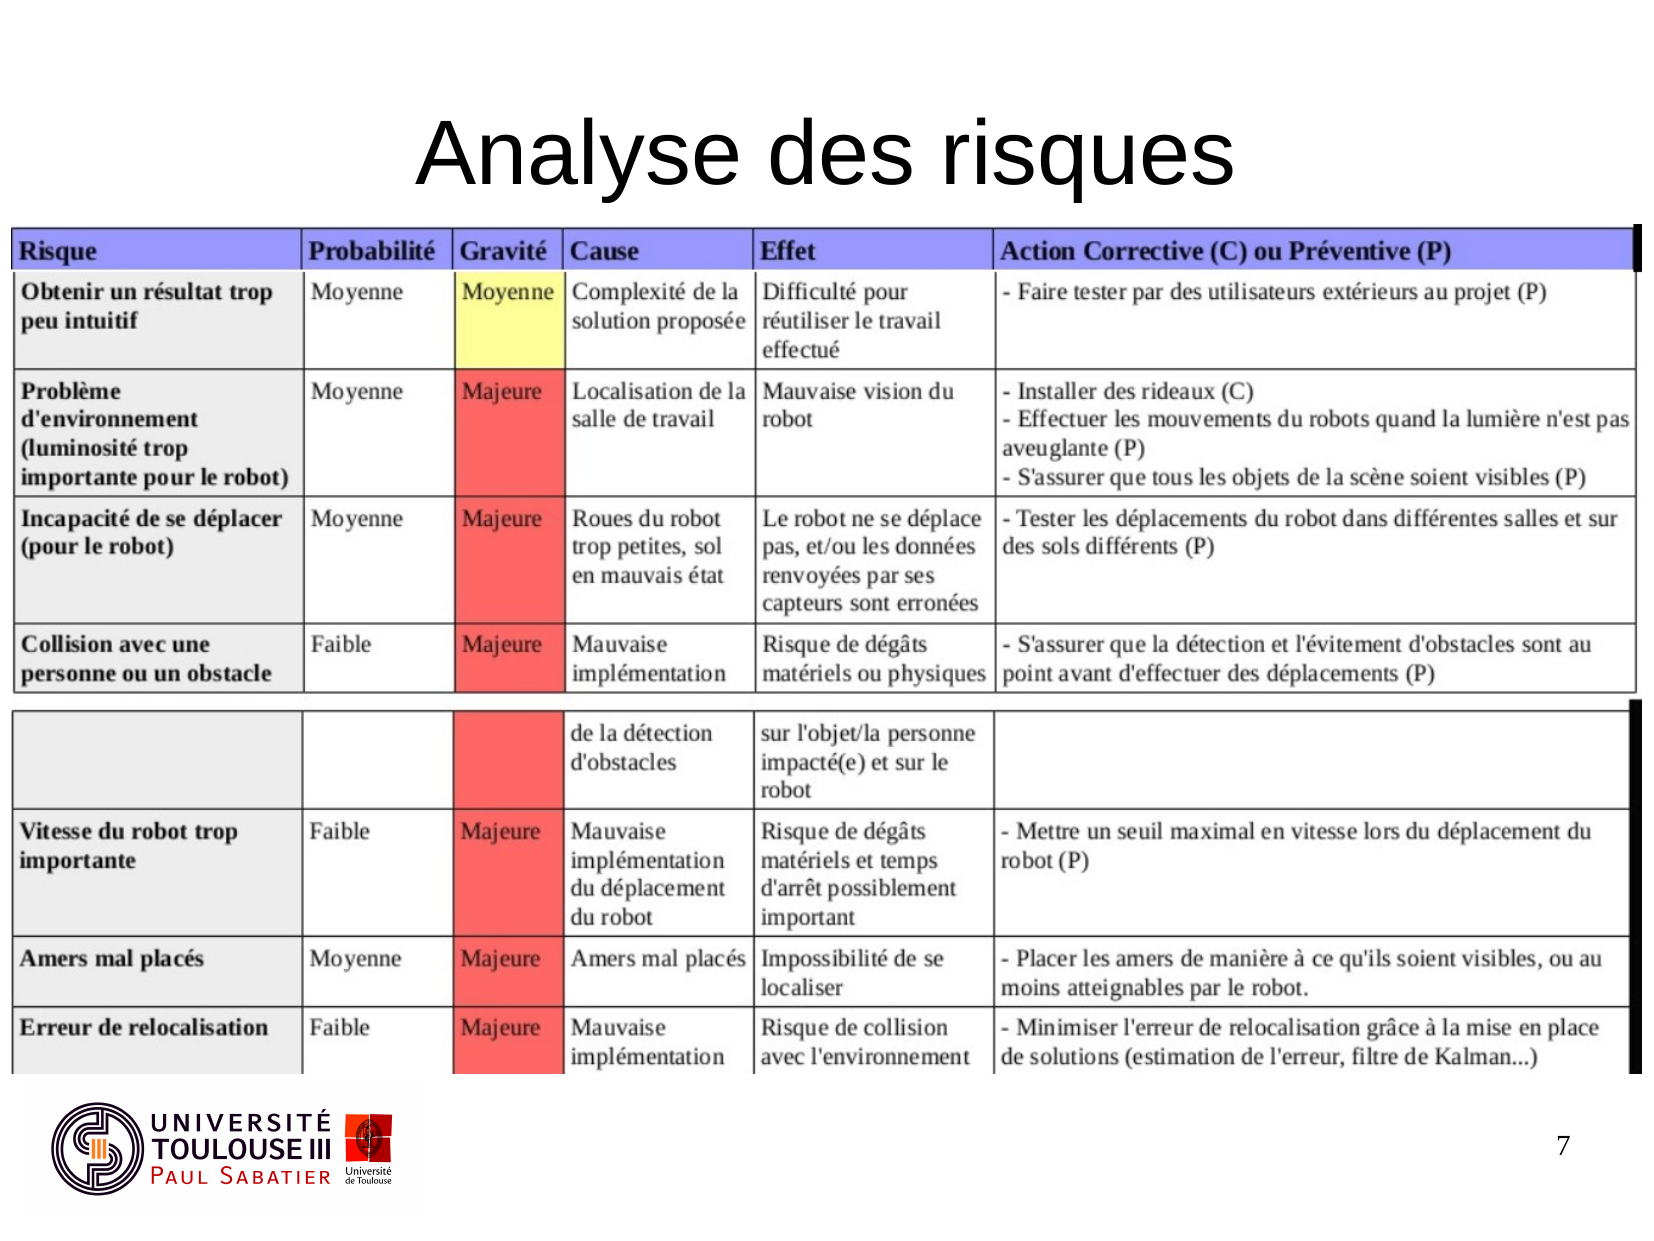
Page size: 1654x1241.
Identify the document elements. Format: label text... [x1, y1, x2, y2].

picture [23, 1081, 426, 1217]
title Analyse des risques [82, 49, 1571, 224]
picture [11, 224, 1642, 1074]
